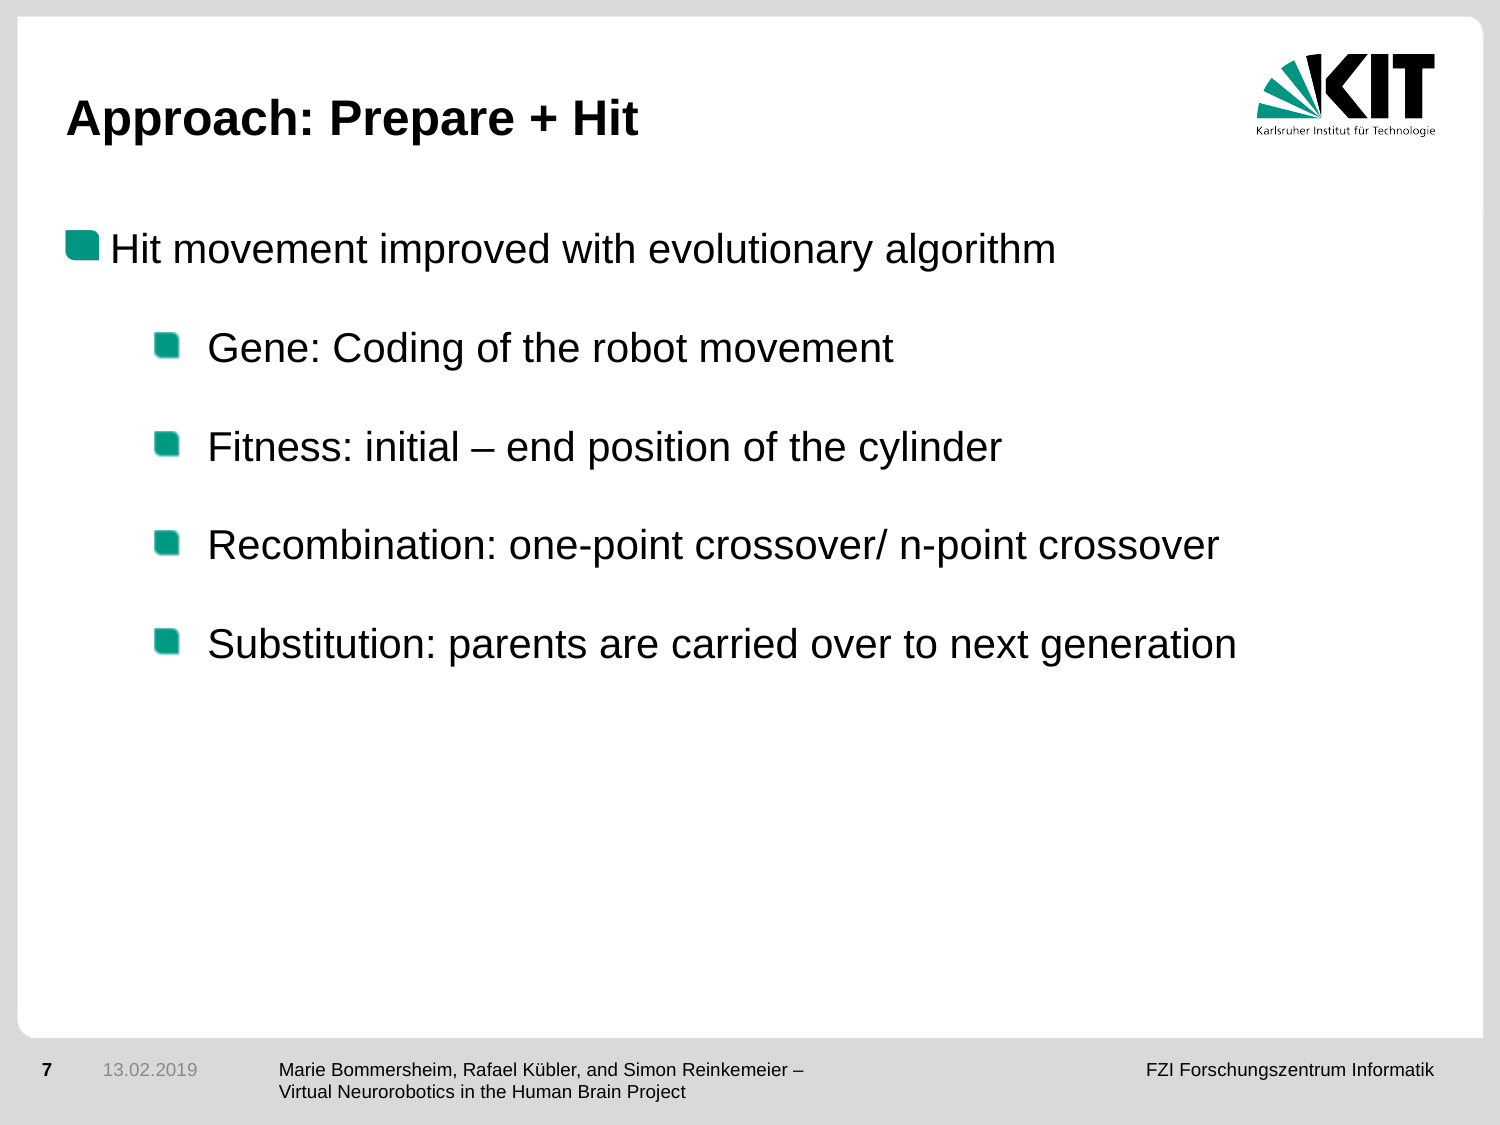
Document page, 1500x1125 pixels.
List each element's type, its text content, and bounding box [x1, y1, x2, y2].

slide_number 13.02.2019 [102, 1057, 272, 1118]
title Approach: Prepare + Hit [65, 64, 1192, 147]
slide_number <Foliennummer> [41, 1057, 96, 1106]
list Hit movement improved with evolutionary algorithm Gene: Coding of the robot movement Fitness: initial – end position of the cylinder Recombination: one-point crossover/ n-point crossover Substitution: parents are carried over to next generation [65, 197, 1435, 1002]
picture [0, 0, 1500, 1125]
